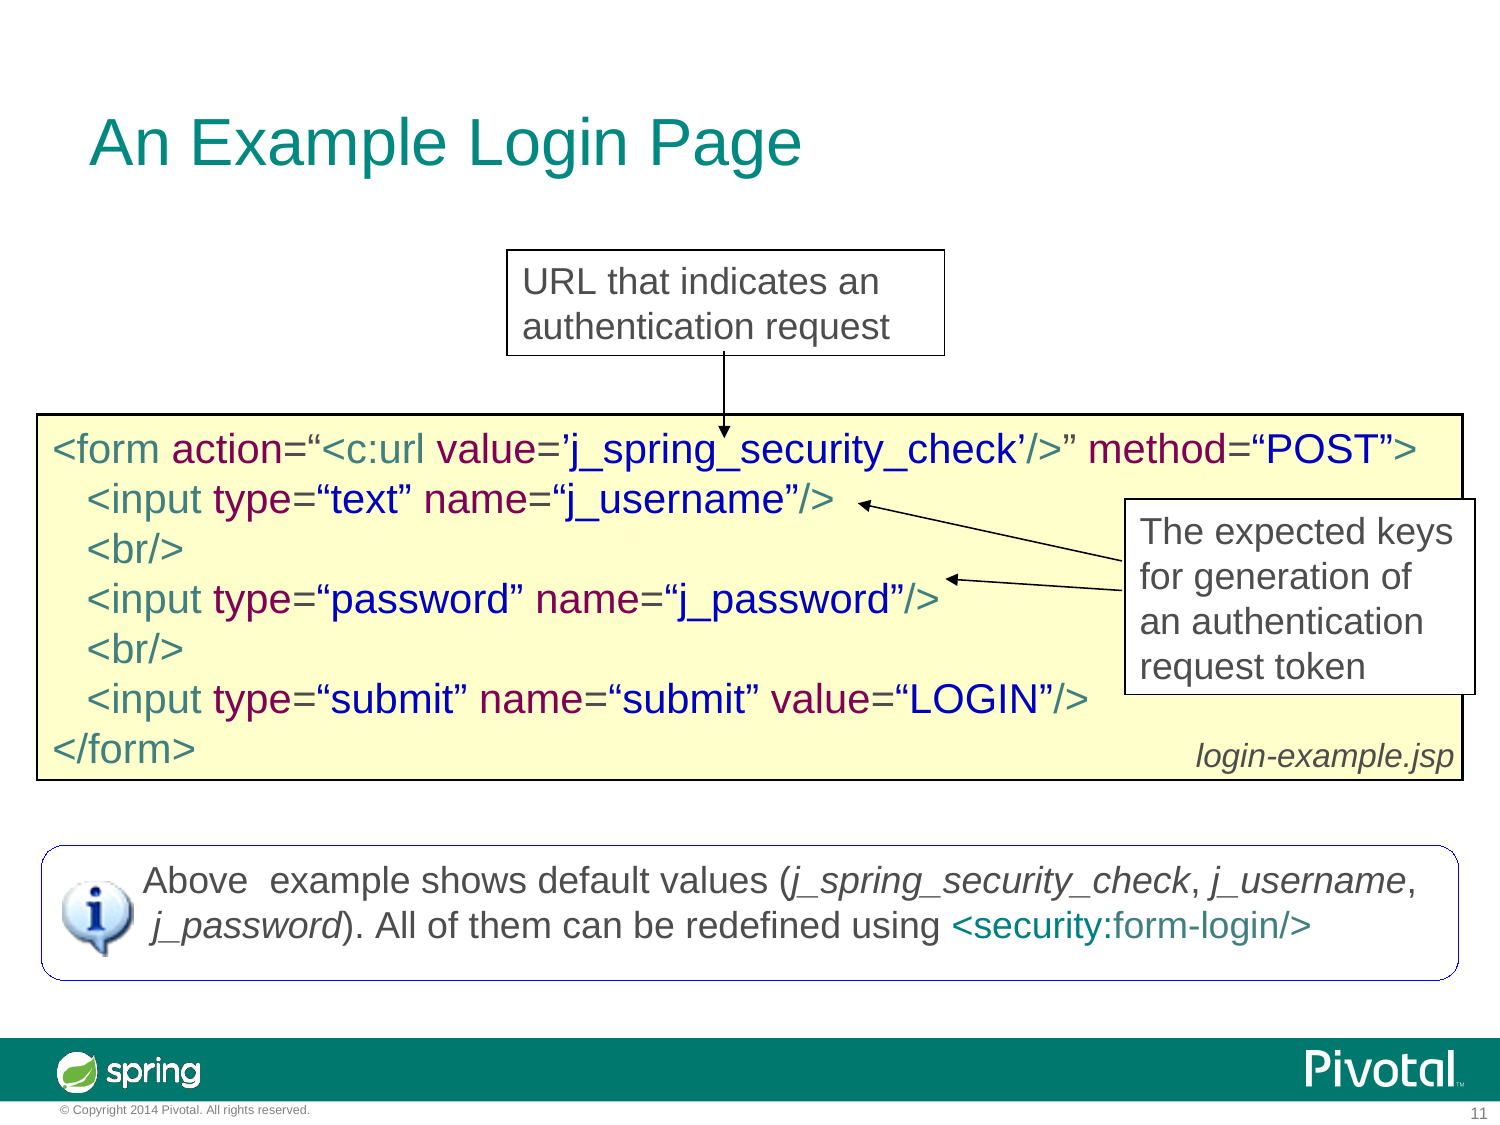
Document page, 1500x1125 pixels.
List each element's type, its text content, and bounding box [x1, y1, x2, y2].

title An Example Login Page [75, 45, 1426, 233]
picture [1306, 1050, 1464, 1087]
text_box URL that indicates an authentication request [507, 249, 945, 356]
text_box <form action=“<c:url value=’j_spring_security_check’/>” method=“POST”> <input type=“text” name=“j_username”/> <br/> <input type=“password” name=“j_password”/> <br/> <input type=“submit” name=“submit” value=“LOGIN”/> </form> [37, 414, 1463, 781]
text_box Above example shows default values (j_spring_security_check, j_username, j_password). All of them can be redefined using <security:form-login/> [29, 848, 1477, 975]
text_box login-example.jsp [1181, 726, 1489, 784]
text_box The expected keys for generation of an authentication request token [1124, 499, 1475, 695]
picture [32, 1041, 210, 1103]
